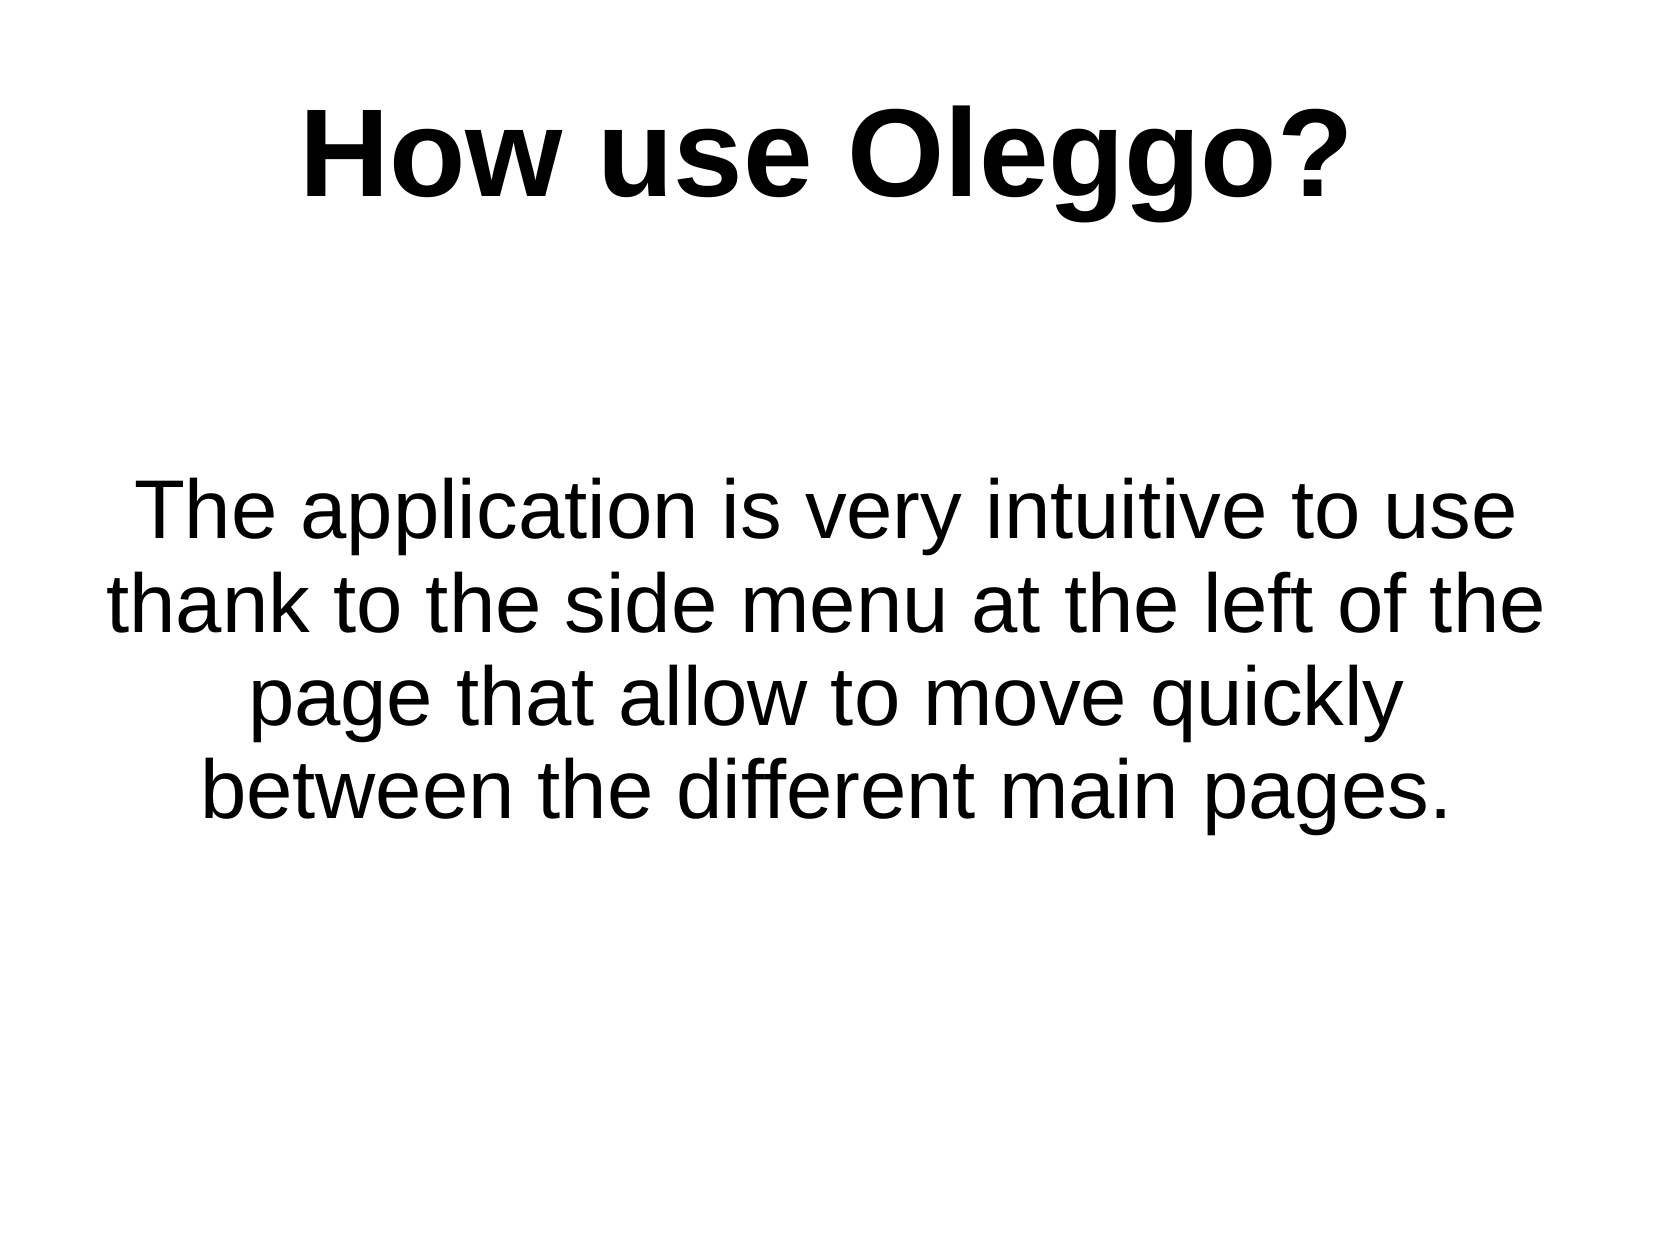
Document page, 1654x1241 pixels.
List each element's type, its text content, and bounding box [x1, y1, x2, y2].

title How use Oleggo? [82, 49, 1571, 257]
subtitle The application is very intuitive to use thank to the side menu at the left of the page that allow to move quickly between the different main pages. [82, 290, 1571, 1010]
